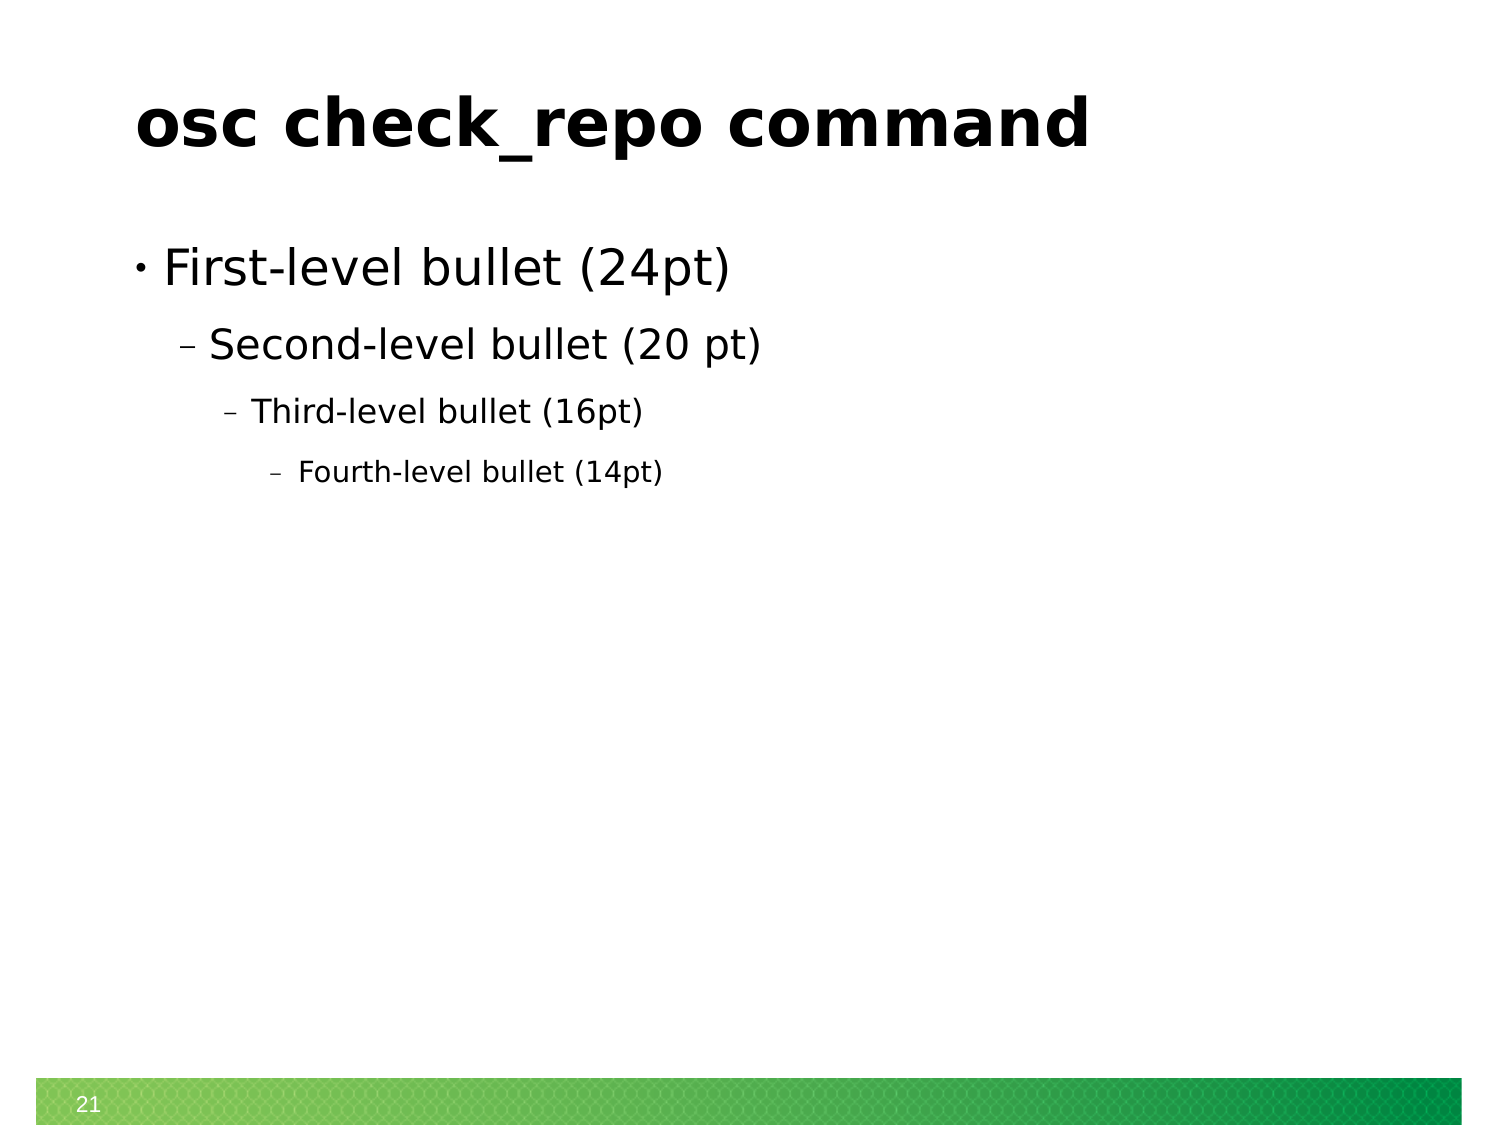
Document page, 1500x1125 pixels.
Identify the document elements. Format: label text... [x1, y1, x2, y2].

list First-level bullet (24pt) Second-level bullet (20 pt) Third-level bullet (16pt) Fourth-level bullet (14pt) [135, 238, 1372, 982]
picture [36, 1078, 1462, 1125]
title osc check_repo command [135, 41, 1372, 204]
